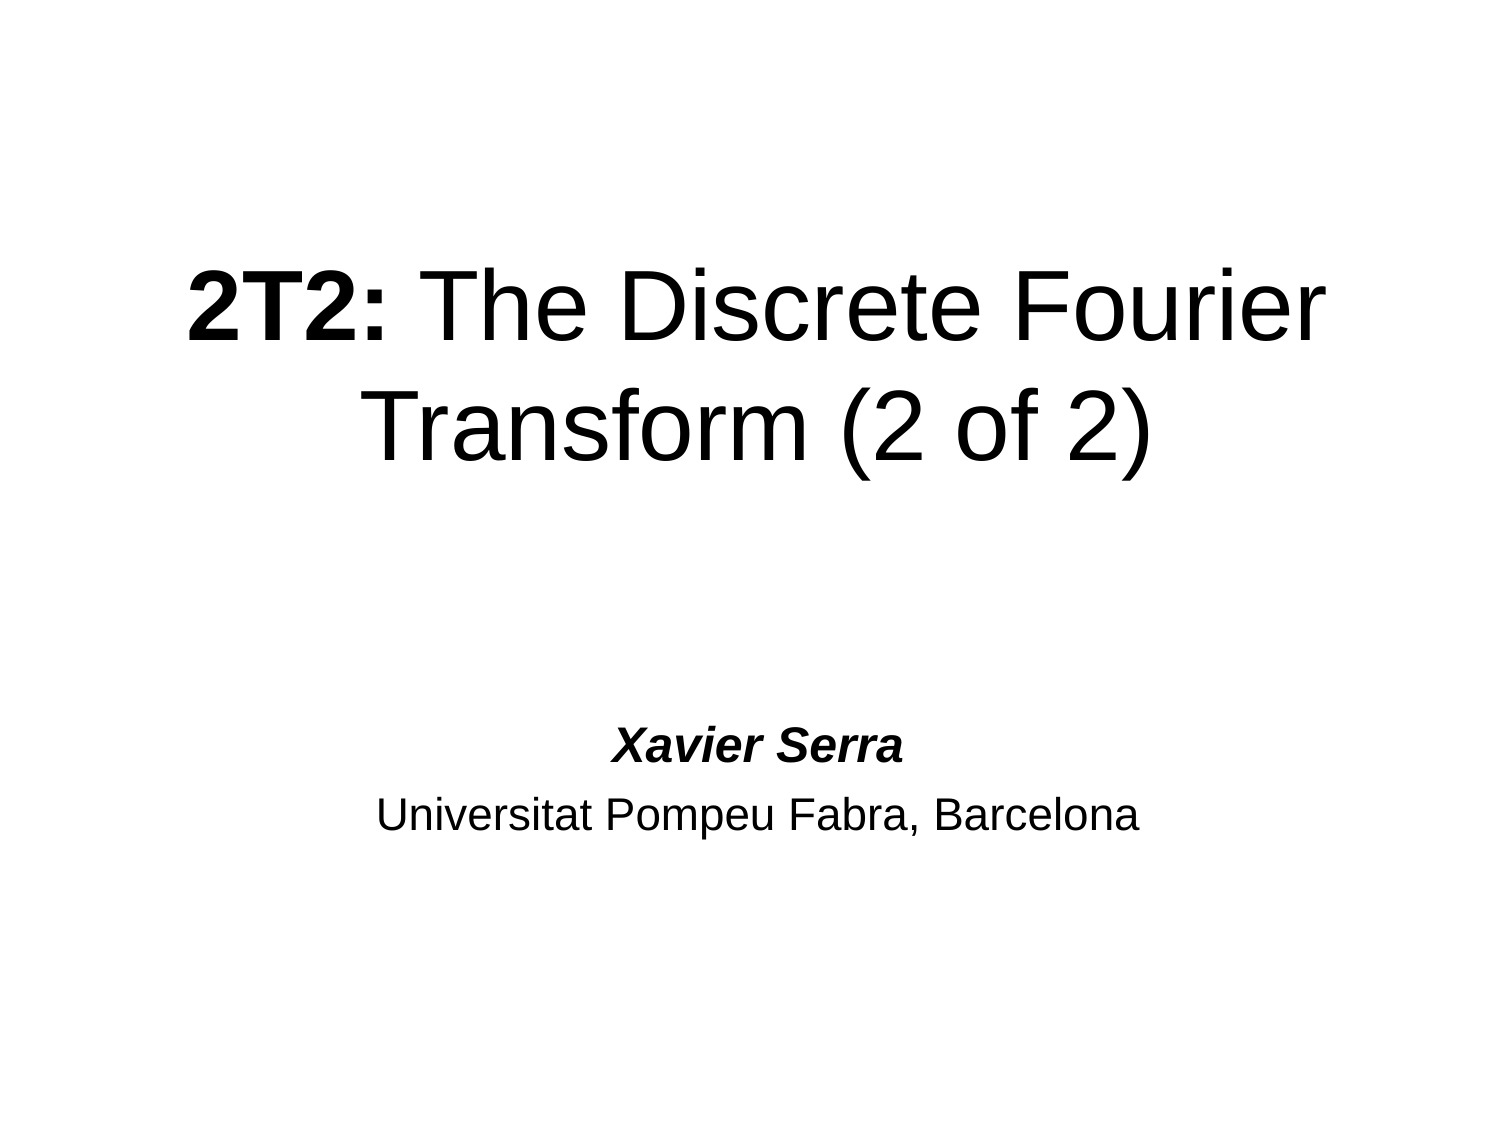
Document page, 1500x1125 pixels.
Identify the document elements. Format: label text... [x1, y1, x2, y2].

title 2T2: The Discrete Fourier Transform (2 of 2) [30, 90, 1486, 631]
text_box Xavier Serra Universitat Pompeu Fabra, Barcelona [301, 709, 1215, 995]
